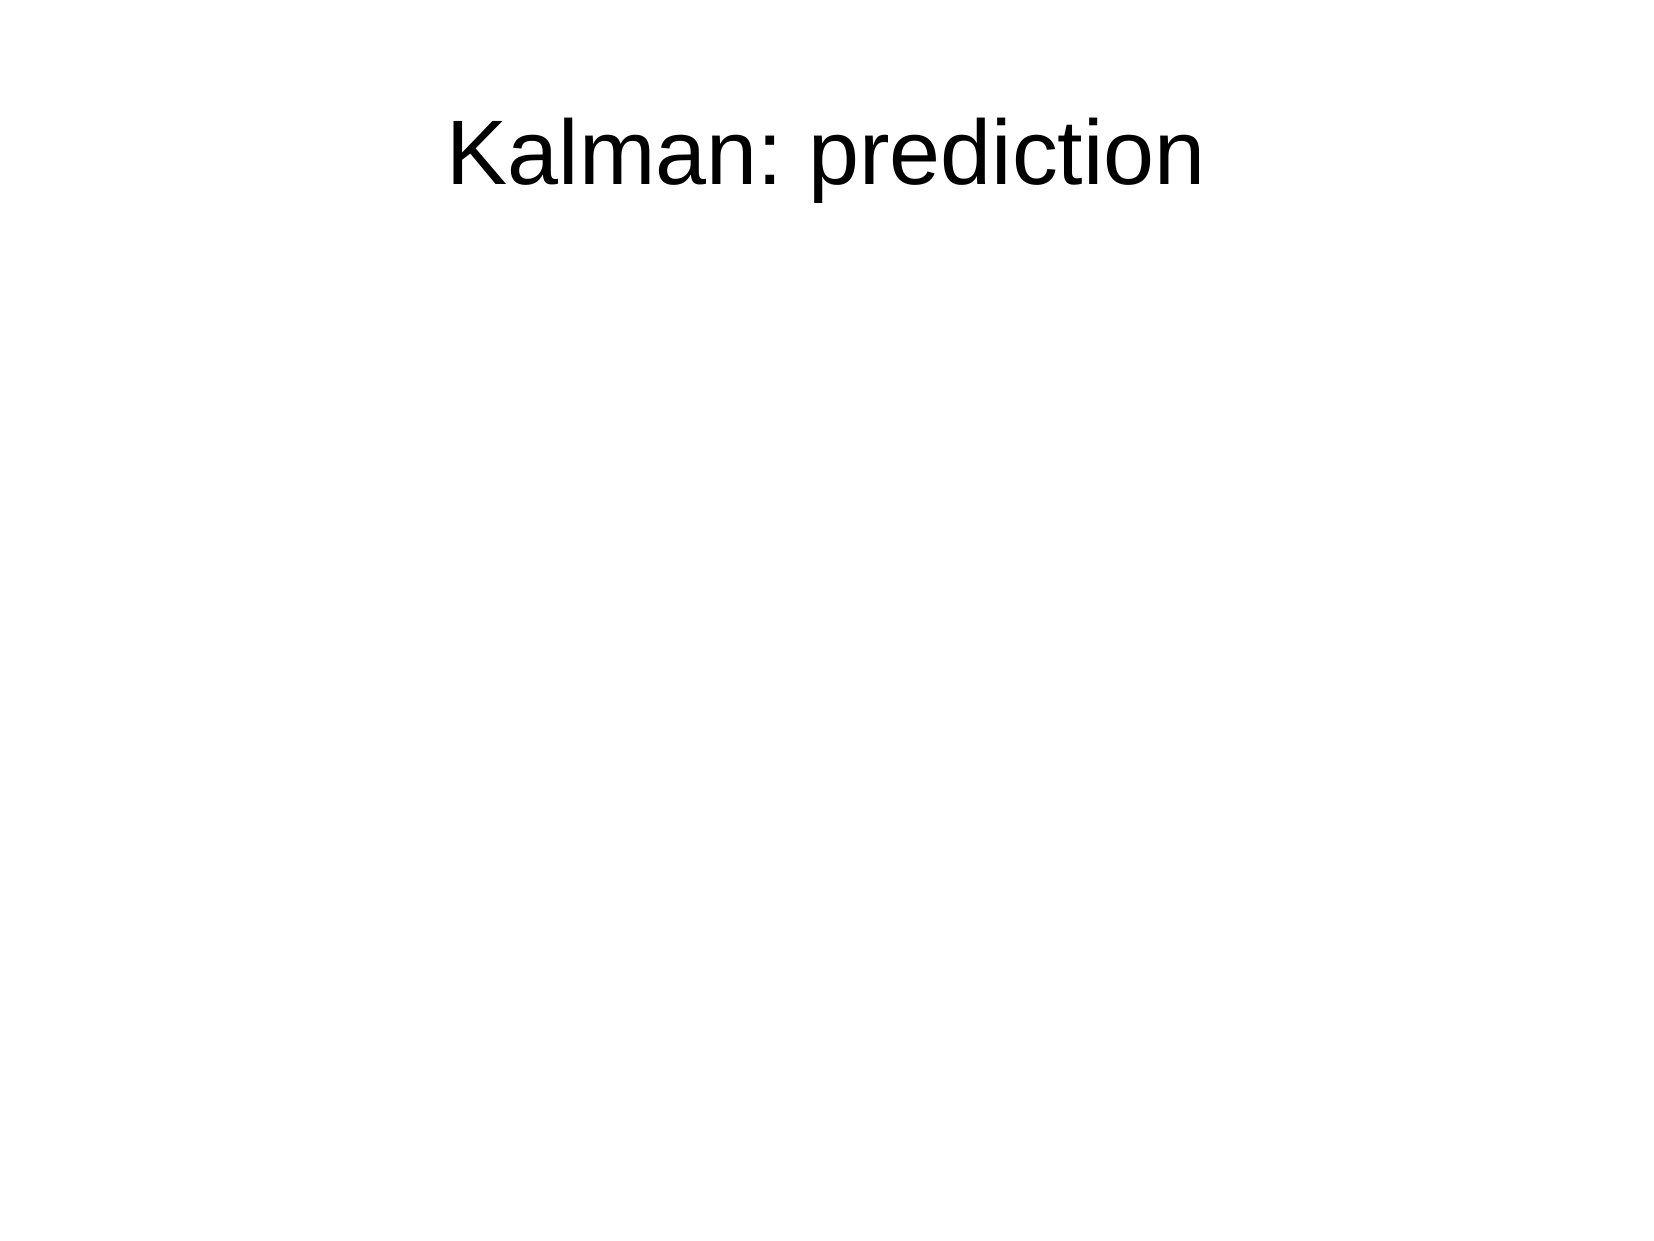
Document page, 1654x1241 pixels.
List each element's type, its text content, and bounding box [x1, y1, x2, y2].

title Kalman: prediction [82, 49, 1571, 257]
